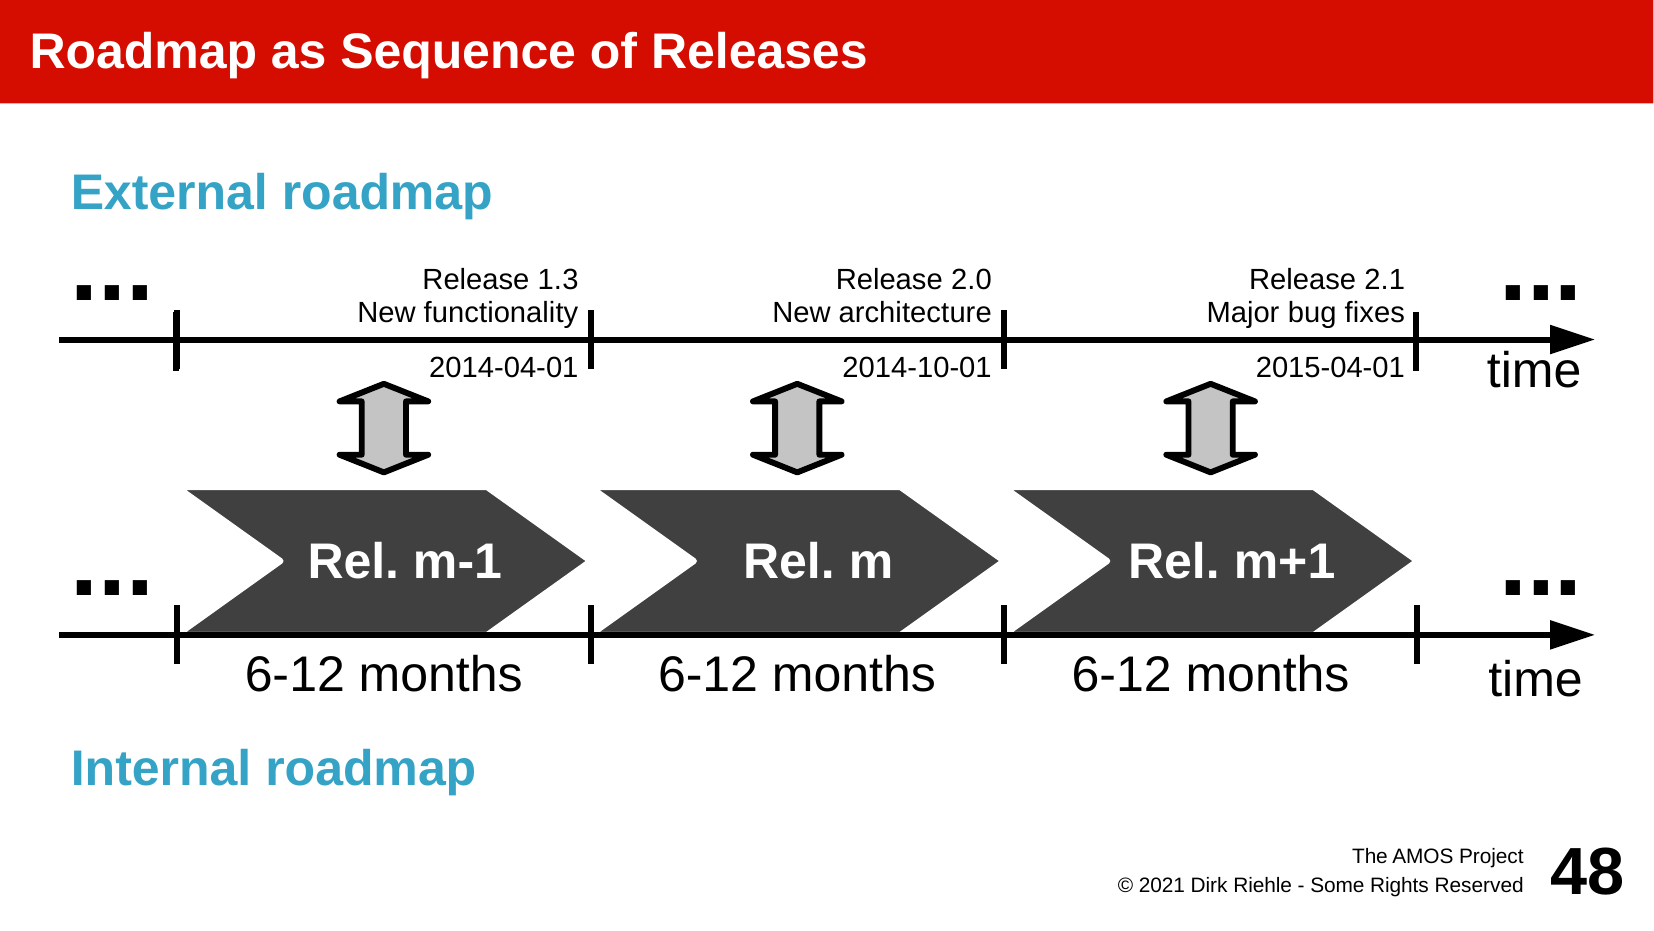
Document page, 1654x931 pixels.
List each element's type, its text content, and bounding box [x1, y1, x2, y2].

text_box 2014-04-01 [177, 340, 590, 429]
text_box 6-12 months [177, 638, 590, 708]
text_box ... [1446, 487, 1595, 634]
text_box Rel. m-1 [207, 487, 591, 632]
text_box External roadmap [59, 132, 650, 251]
text_box 6-12 months [590, 638, 1004, 724]
text_box time [1446, 636, 1595, 724]
text_box ... [59, 251, 207, 340]
text_box ... [1446, 191, 1595, 340]
text_box Rel. m [590, 487, 1004, 632]
text_box [1166, 383, 1255, 473]
text_box 6-12 months [1004, 638, 1418, 724]
text_box 2015-04-01 [1004, 340, 1418, 429]
text_box Release 1.3 New functionality [207, 251, 590, 340]
title Roadmap as Sequence of Releases [0, 0, 1654, 104]
text_box Release 2.1 Major bug fixes [1004, 250, 1418, 340]
text_box Release 2.0 New architecture [590, 250, 1004, 340]
text_box [339, 383, 429, 473]
text_box ... [59, 487, 207, 635]
text_box Rel. m+1 [1003, 487, 1418, 632]
text_box 2014-10-01 [590, 340, 1004, 429]
text_box Internal roadmap [59, 708, 650, 827]
text_box [752, 383, 842, 473]
text_box time [1445, 330, 1594, 411]
